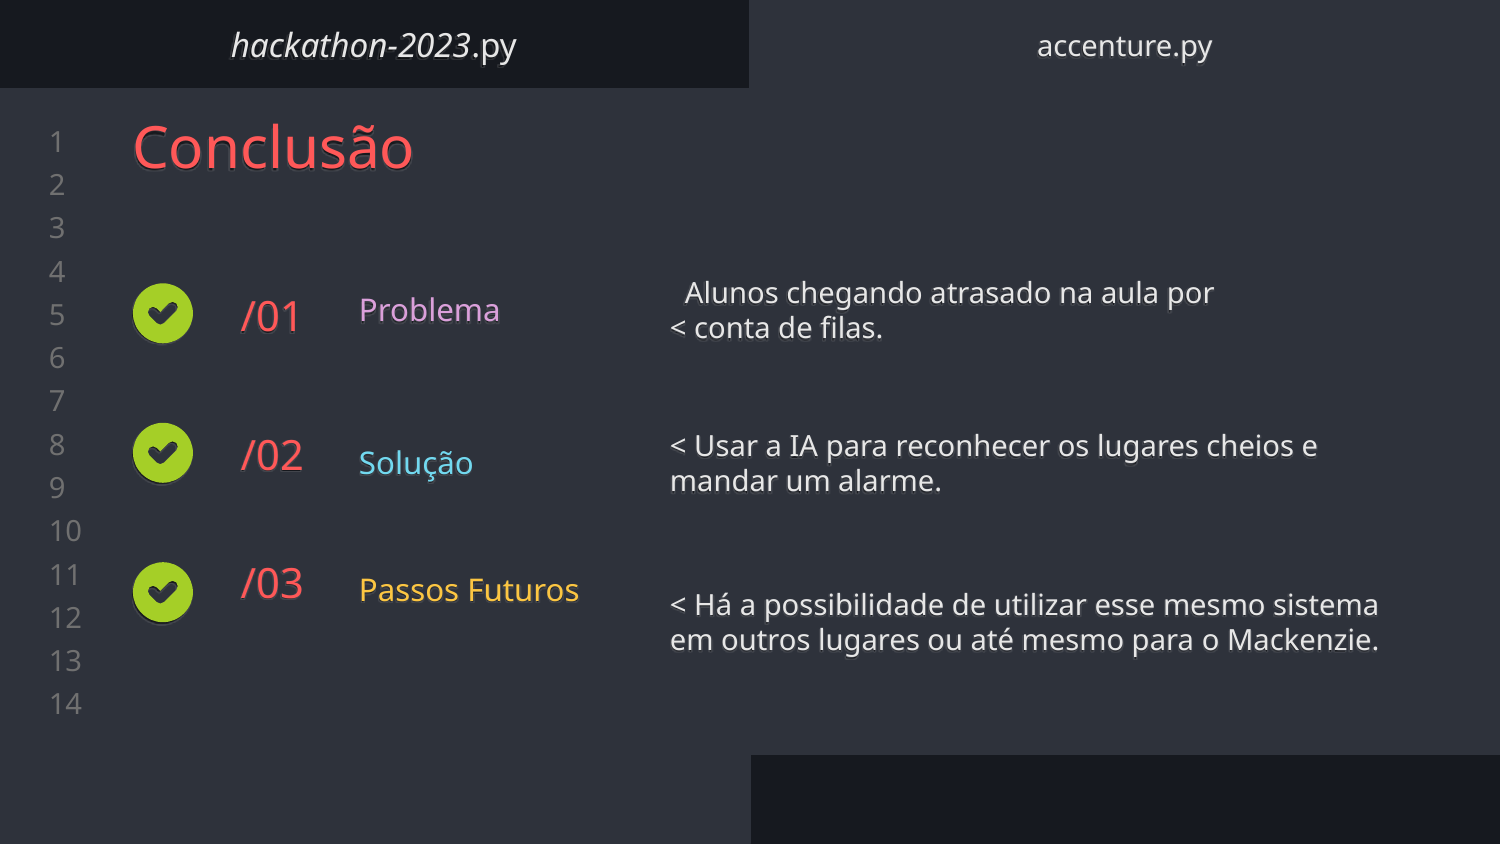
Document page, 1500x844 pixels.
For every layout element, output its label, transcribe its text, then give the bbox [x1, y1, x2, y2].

text_box < Há a possibilidade de utilizar esse mesmo sistema em outros lugares ou até mesmo para o Mackenzie. [654, 581, 1405, 660]
text_box Alunos chegando atrasado na aula por < conta de filas. [654, 262, 1405, 357]
text_box Problema [343, 270, 655, 349]
text_box [132, 562, 193, 623]
text_box Solução [343, 417, 655, 507]
text_box /02 [225, 413, 371, 491]
text_box hackathon-2023.py [0, 15, 749, 74]
text_box /01 [225, 274, 371, 353]
title Conclusão [116, 95, 1383, 190]
text_box /03 [225, 541, 371, 620]
text_box Passos Futuros [343, 557, 655, 620]
text_box [132, 422, 193, 483]
text_box accenture.py [749, 15, 1500, 74]
text_box [132, 283, 193, 344]
text_box < Usar a IA para reconhecer os lugares cheios e mandar um alarme. [655, 423, 1405, 501]
